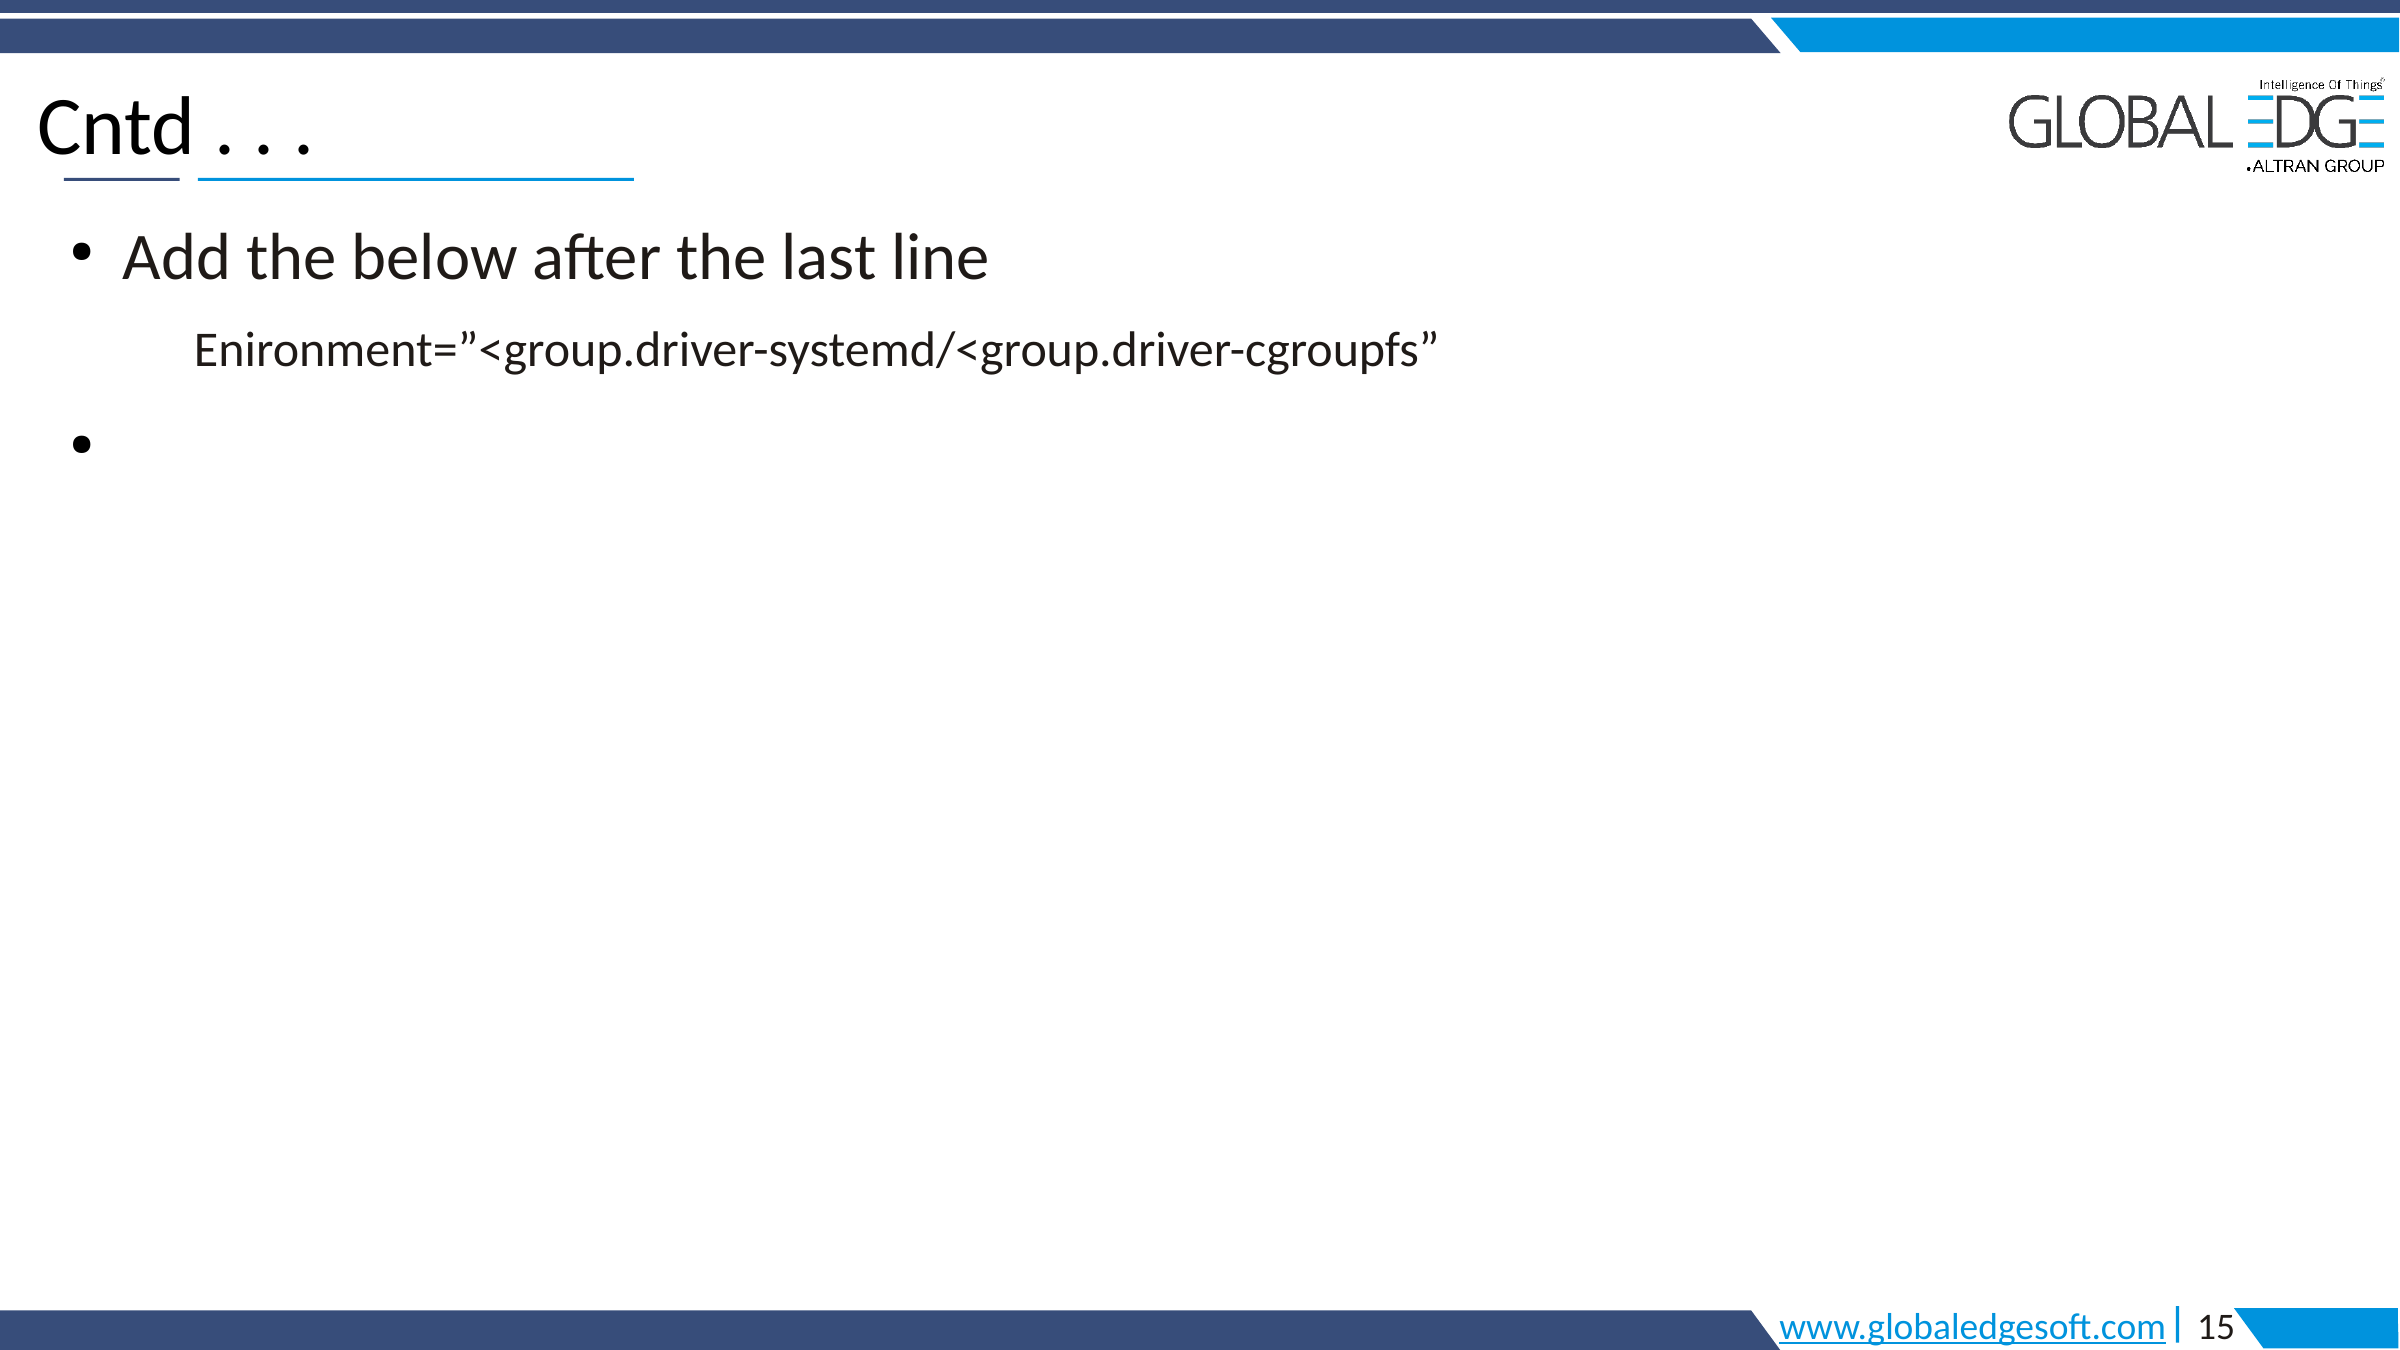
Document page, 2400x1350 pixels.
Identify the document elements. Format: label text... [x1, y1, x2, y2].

picture [2001, 67, 2392, 182]
title Cntd . . . [26, 64, 1977, 178]
list Add the below after the last line Enironment=”<group.driver-systemd/<group.driver-cgroupfs” [40, 207, 2358, 1288]
